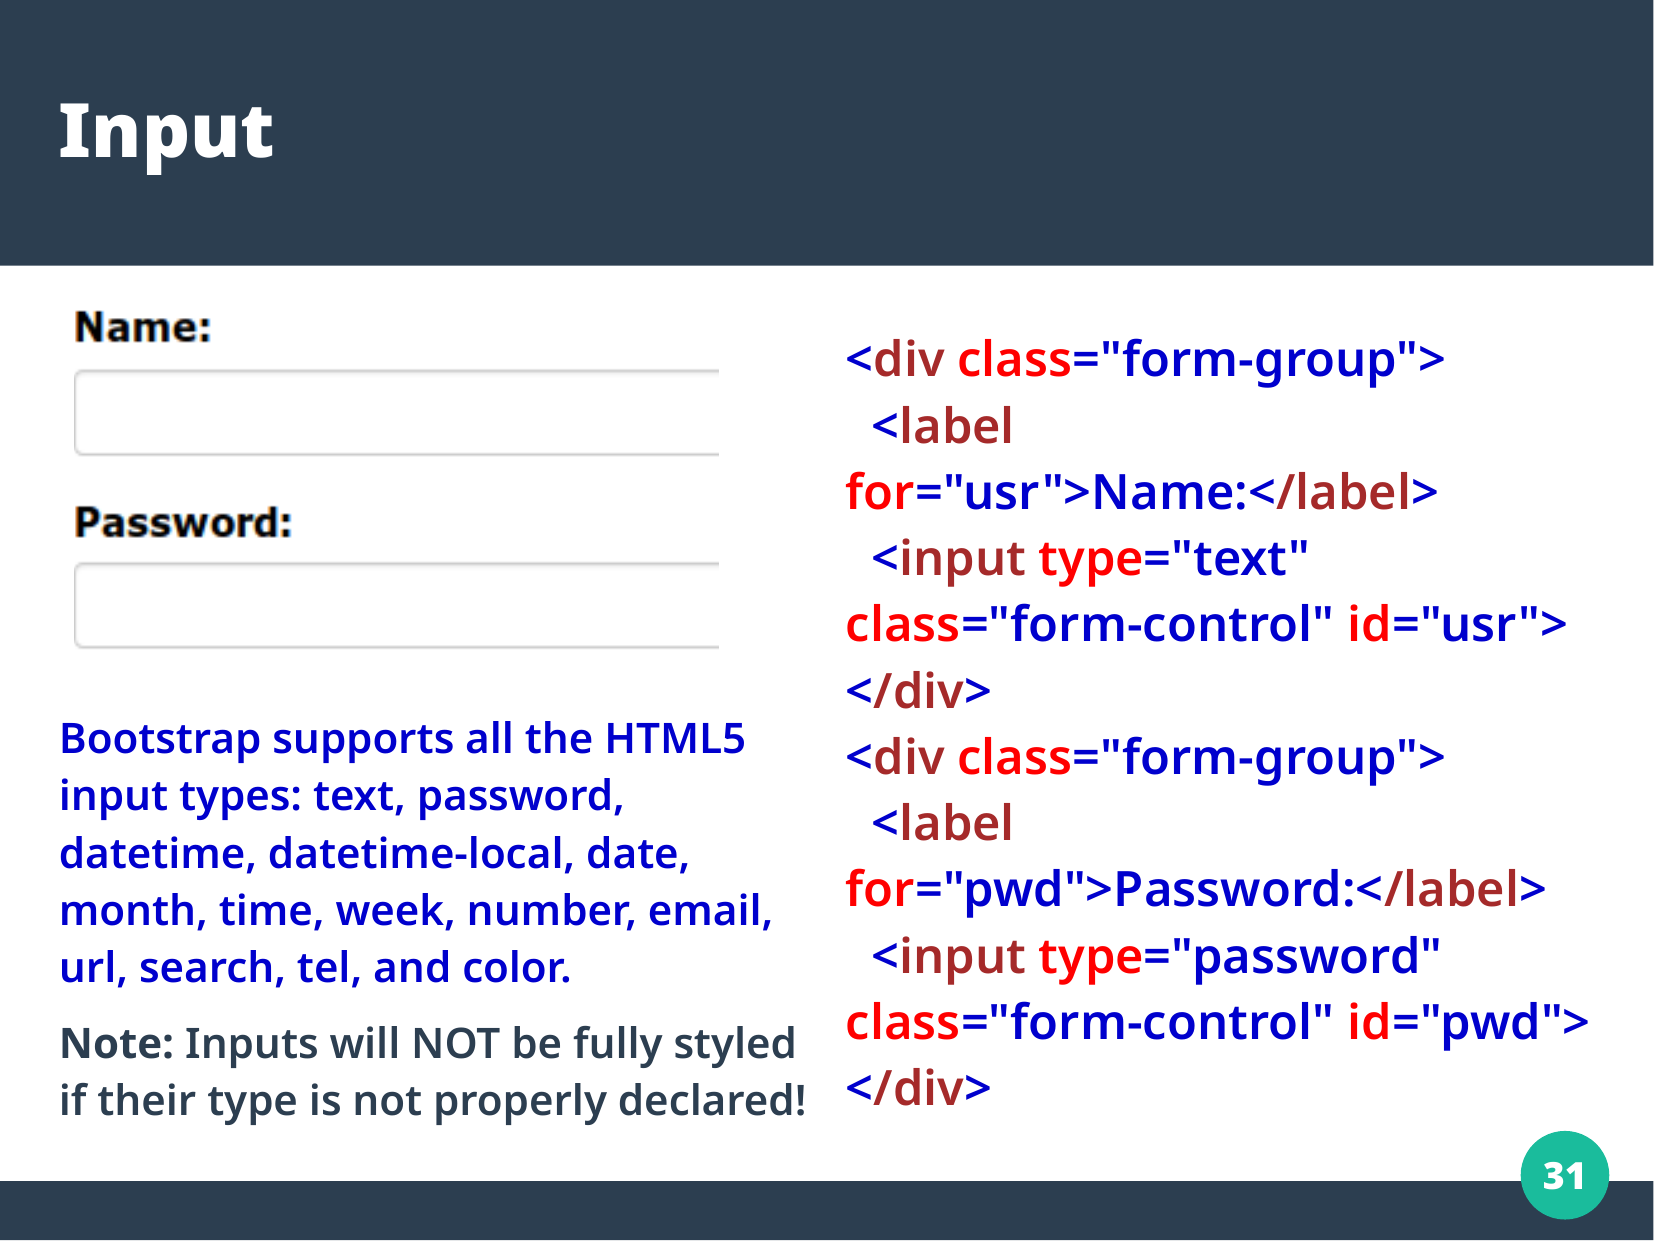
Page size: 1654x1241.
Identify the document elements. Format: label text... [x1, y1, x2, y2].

title Input [59, 49, 1595, 207]
list Bootstrap supports all the HTML5 input types: text, password, datetime, datetime-local, date, month, time, week, number, email, url, search, tel, and color. Note: Inputs will NOT be fully styled if their type is not properly declared! [59, 708, 809, 1152]
picture [74, 274, 719, 662]
list <div class="form-group"> <label for="usr">Name:</label> <input type="text" class="form-control" id="usr"> </div> <div class="form-group"> <label for="pwd">Password:</label> <input type="password" class="form-control" id="pwd"> </div> [845, 324, 1596, 1152]
